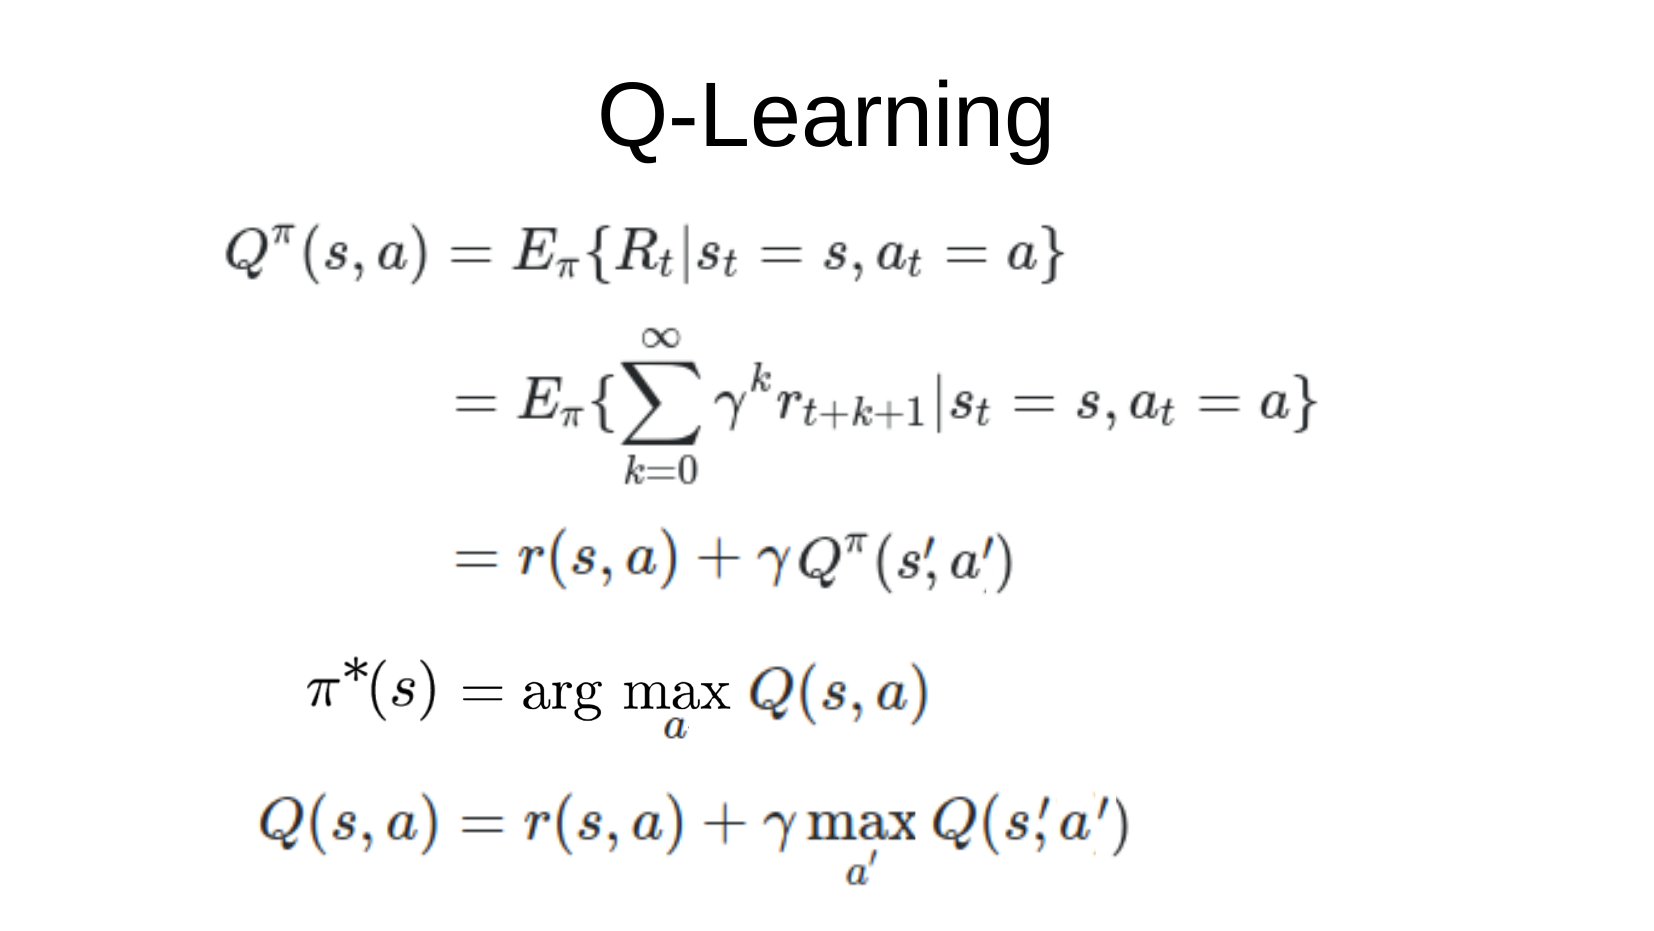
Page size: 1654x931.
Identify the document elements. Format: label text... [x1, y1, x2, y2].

title Q-Learning [82, 37, 1571, 193]
picture [242, 747, 1139, 915]
picture [188, 175, 1329, 768]
